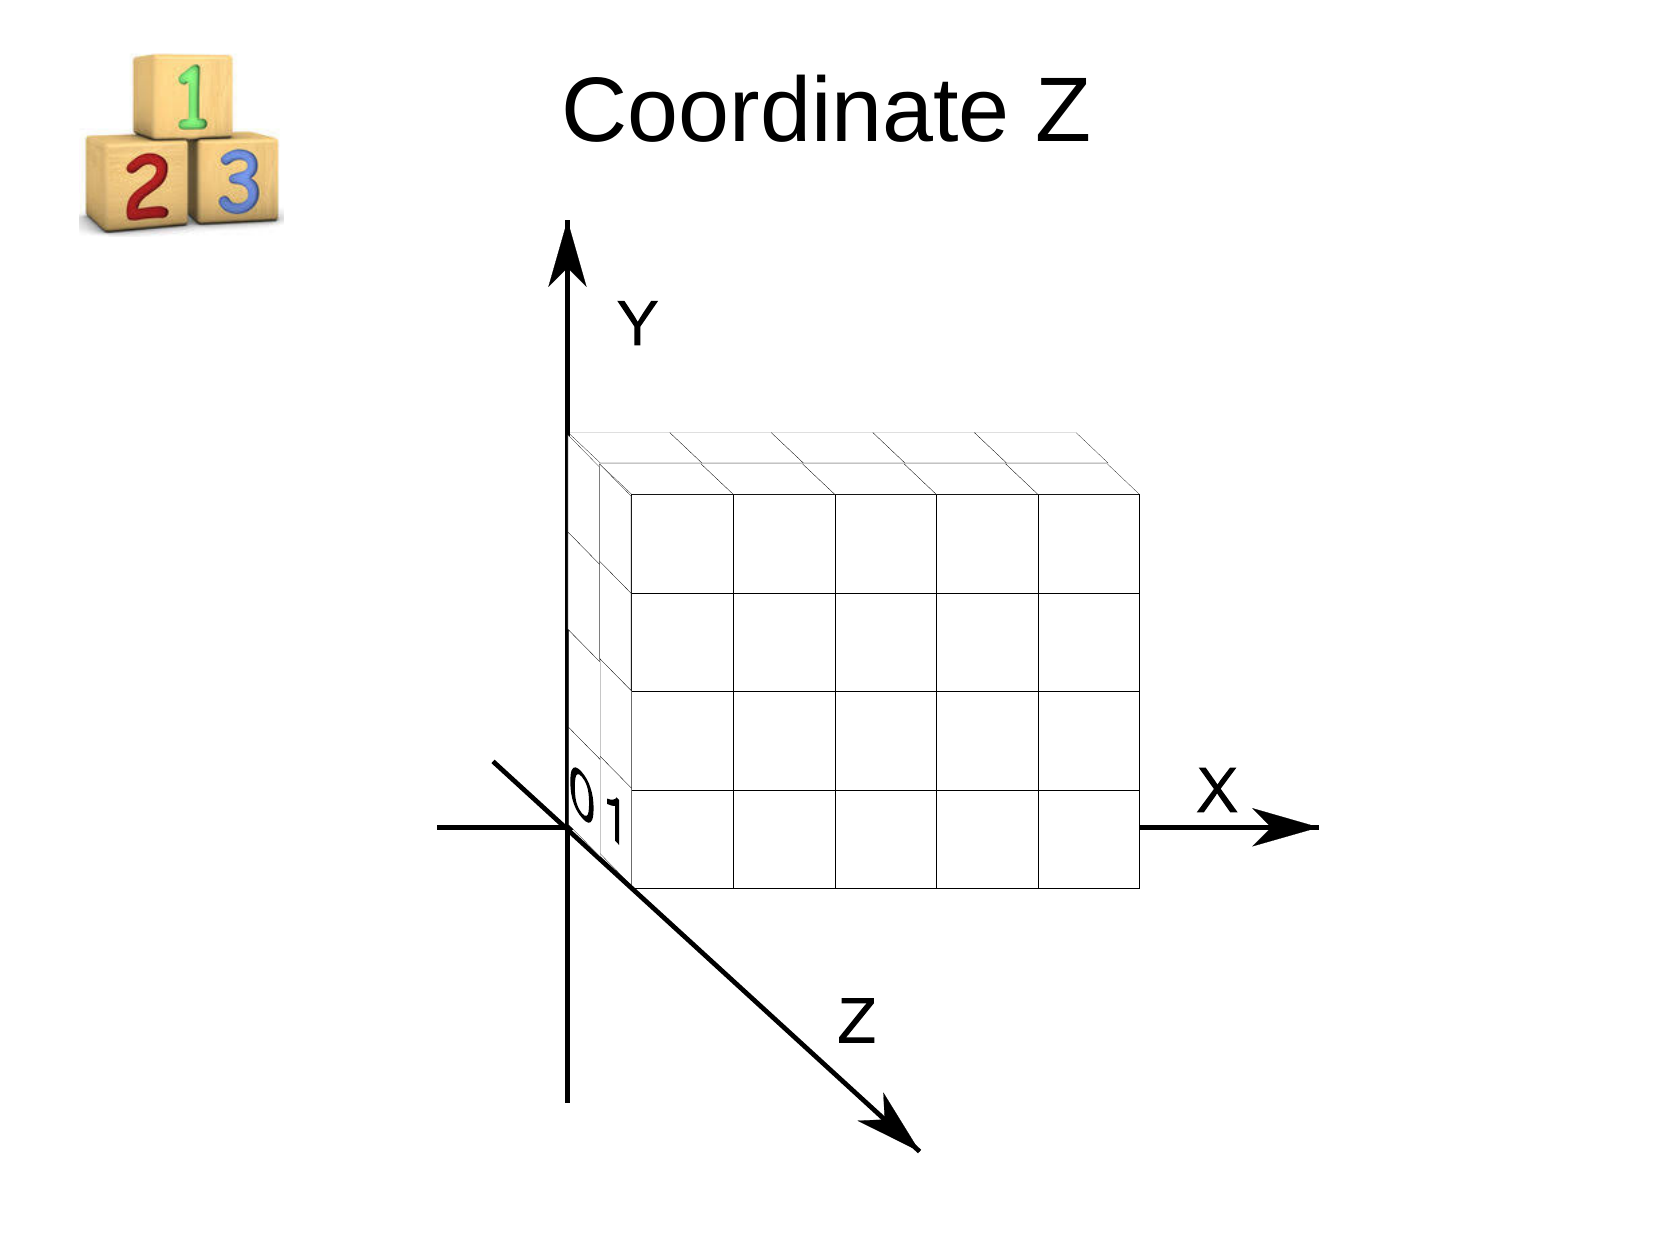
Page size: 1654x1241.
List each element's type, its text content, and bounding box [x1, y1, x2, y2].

text_box Coordinate Z [82, 6, 1571, 214]
picture [436, 211, 1329, 1162]
picture [79, 47, 284, 237]
